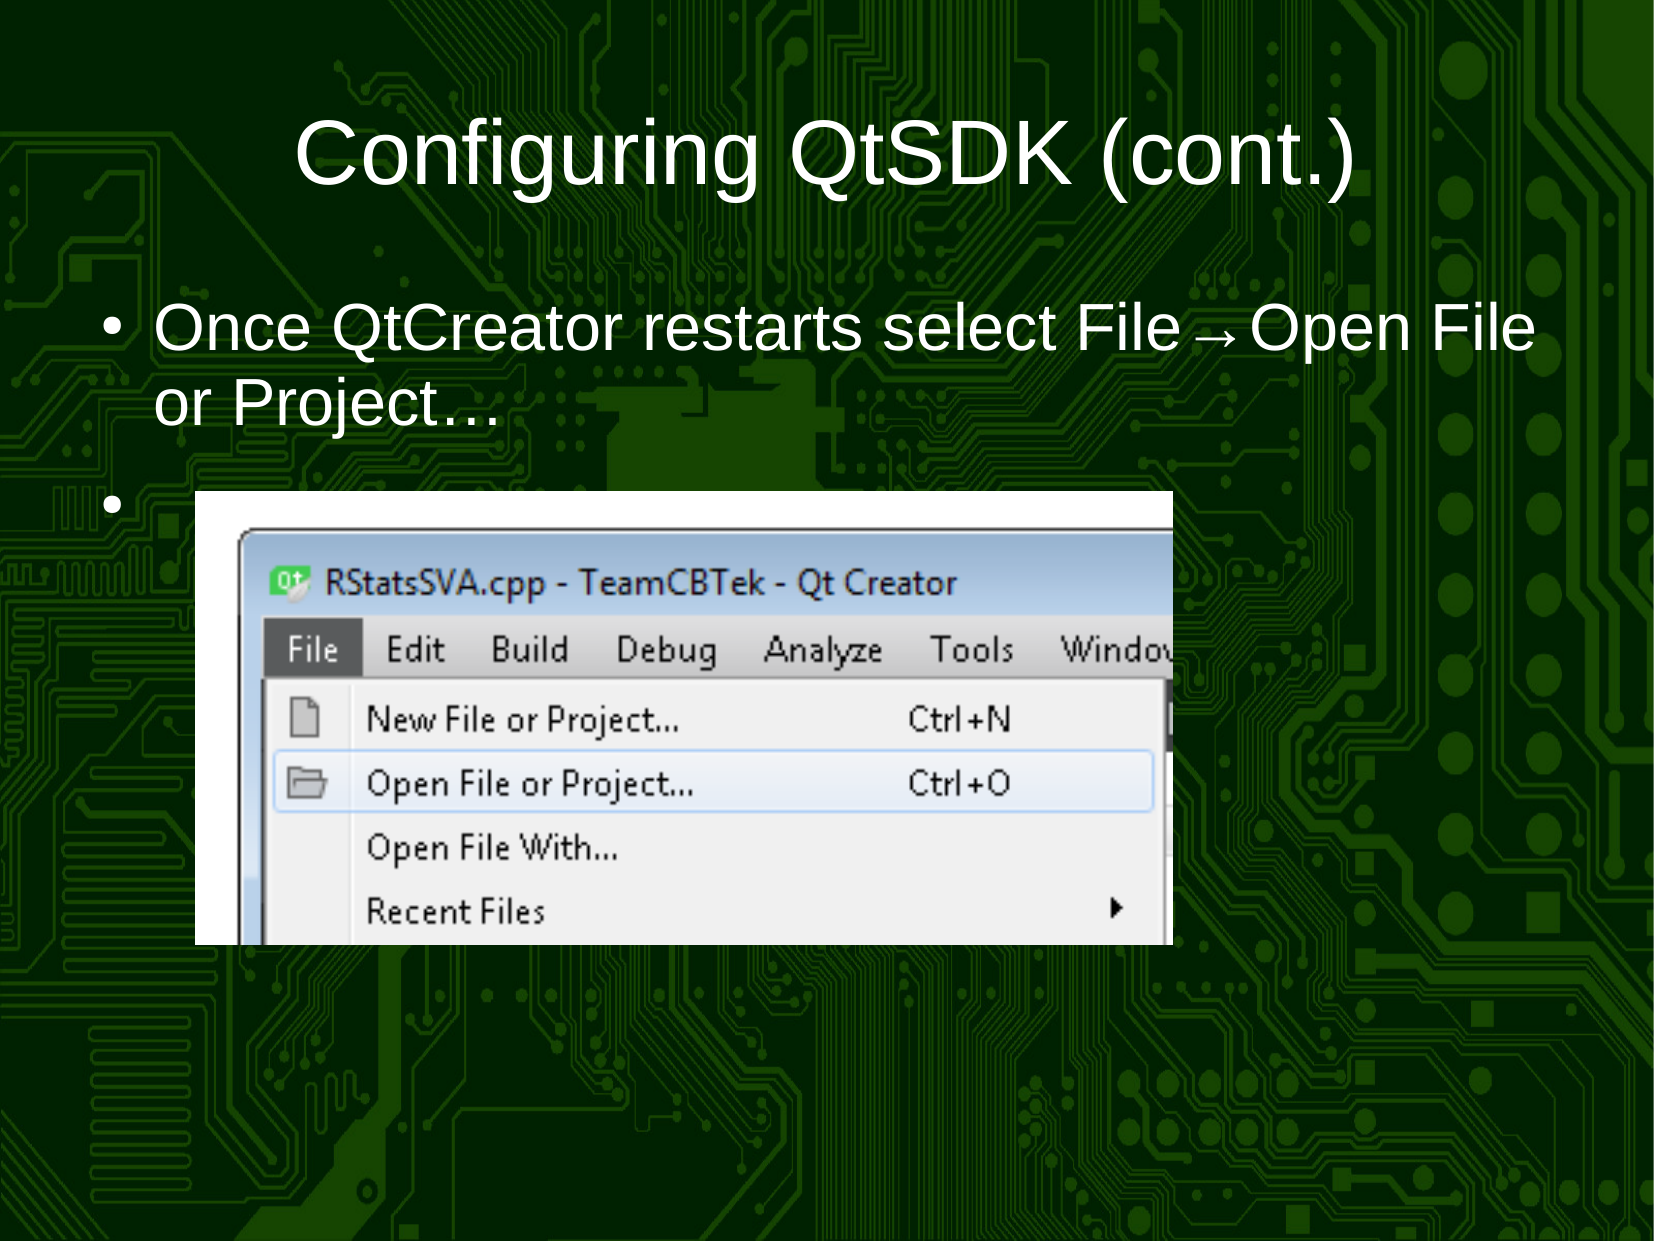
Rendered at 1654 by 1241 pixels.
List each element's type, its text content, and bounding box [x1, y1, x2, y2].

list Once QtCreator restarts select File→Open File or Project… [82, 290, 1571, 1010]
title Configuring QtSDK (cont.) [82, 49, 1571, 257]
picture [0, 0, 1654, 1241]
